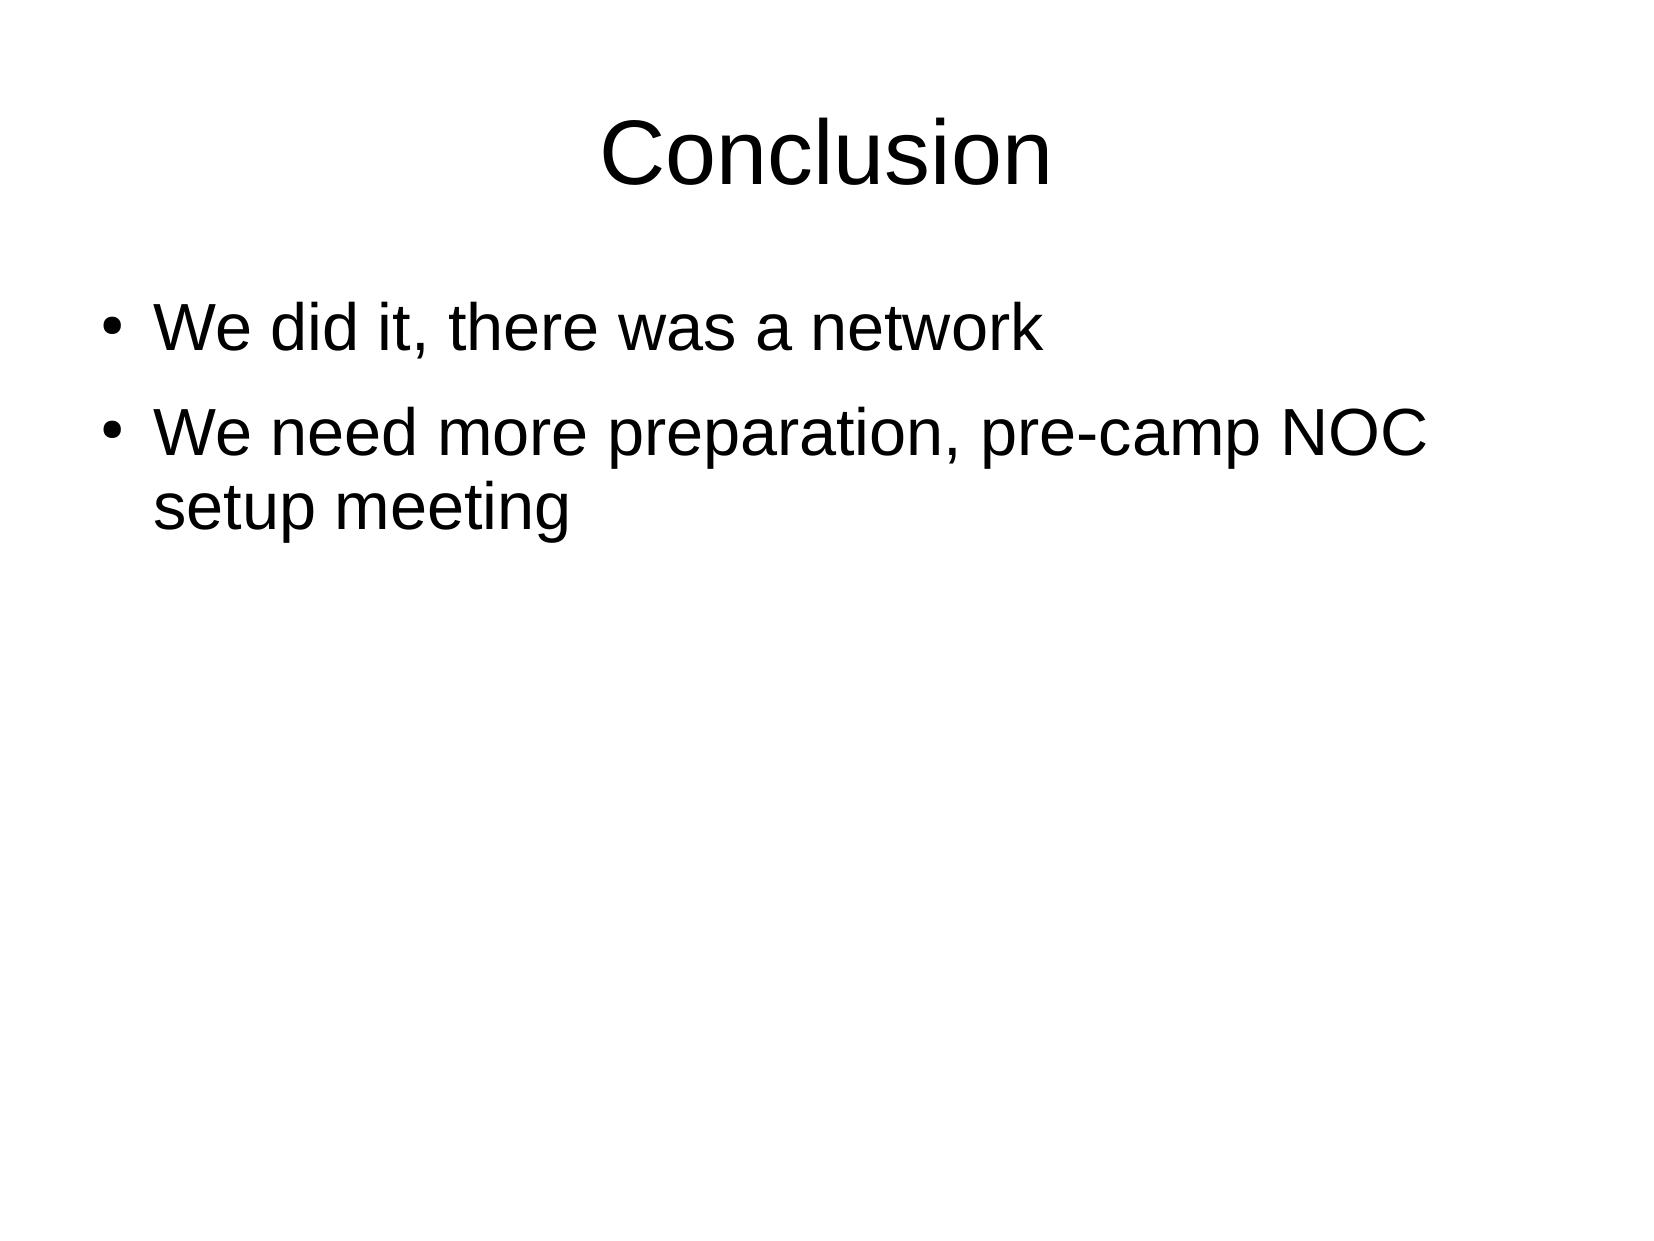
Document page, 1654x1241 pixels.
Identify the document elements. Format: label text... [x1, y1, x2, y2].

title Conclusion [82, 49, 1571, 257]
list We did it, there was a network We need more preparation, pre-camp NOC setup meeting [82, 290, 1571, 1010]
